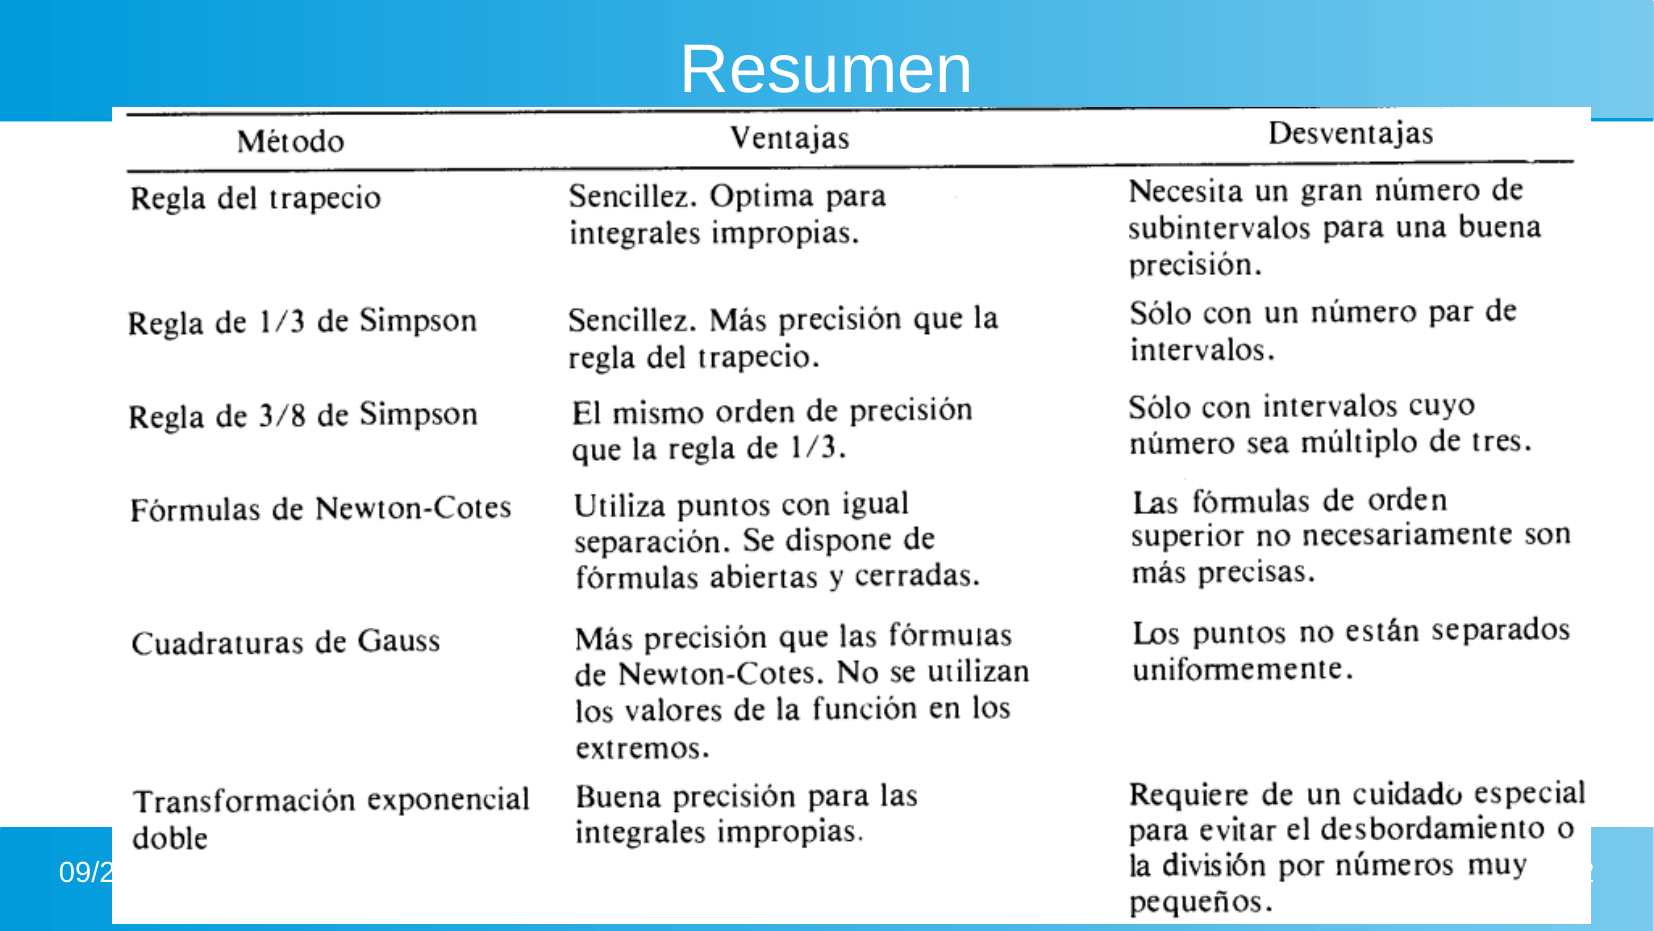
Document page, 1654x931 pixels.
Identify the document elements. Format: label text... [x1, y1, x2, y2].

picture [112, 107, 1591, 924]
title Resumen [59, 29, 1595, 108]
